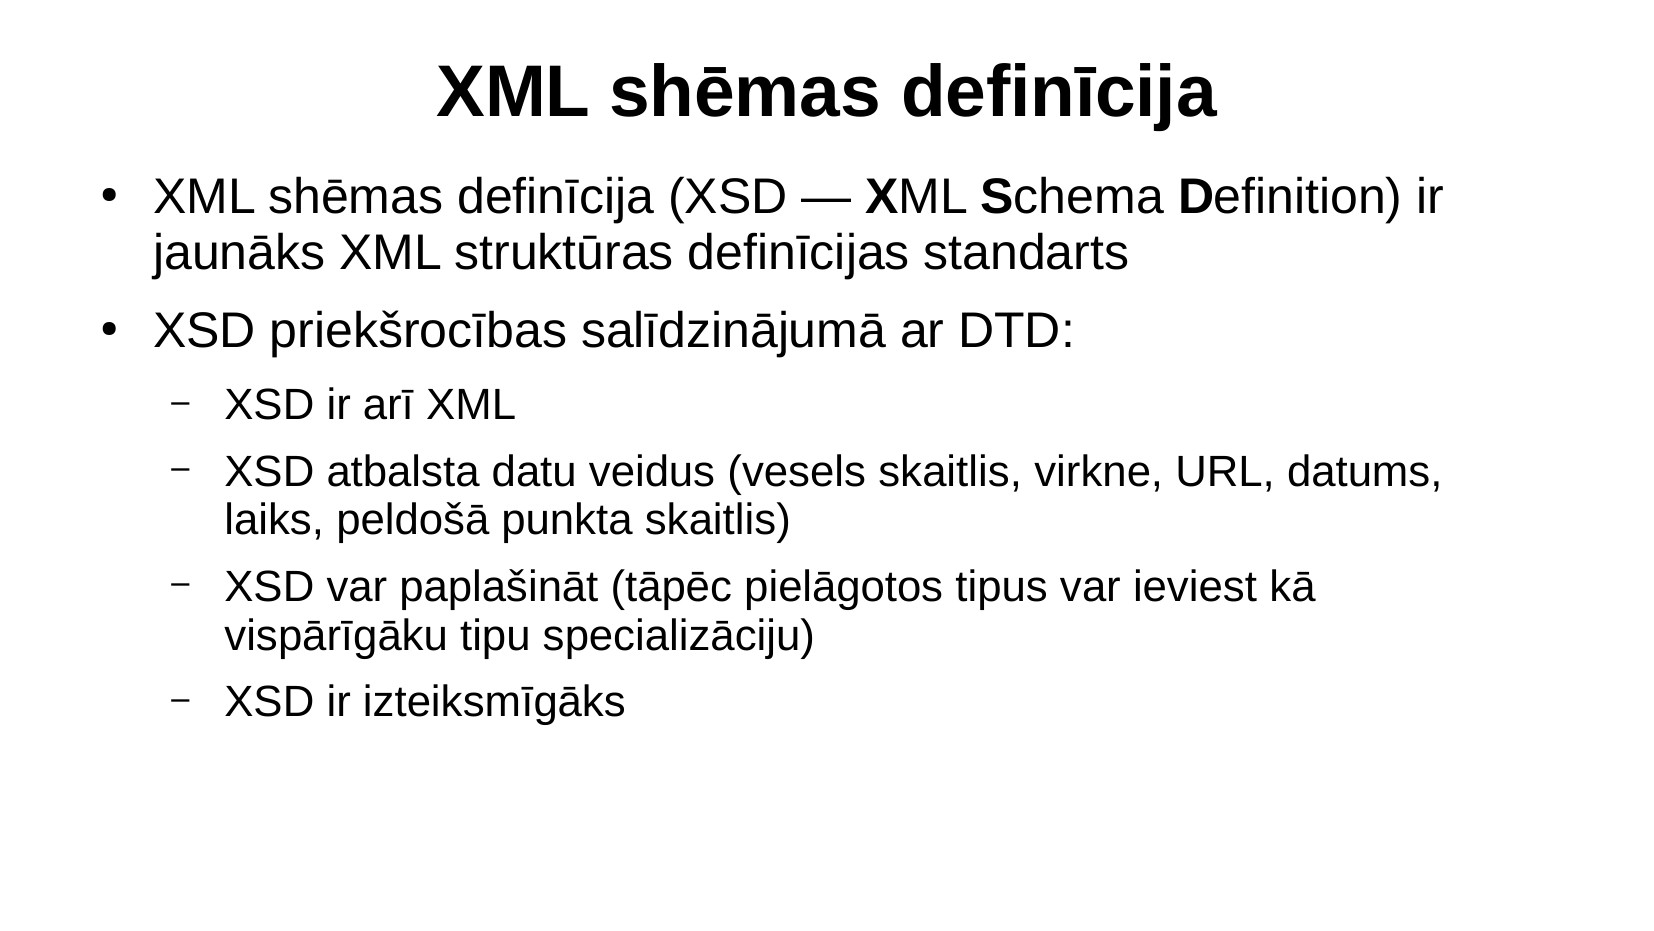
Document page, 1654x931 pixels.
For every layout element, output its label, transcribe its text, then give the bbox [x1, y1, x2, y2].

list XML shēmas definīcija (XSD — XML Schema Definition) ir jaunāks XML struktūras definīcijas standarts XSD priekšrocības salīdzinājumā ar DTD: XSD ir arī XML XSD atbalsta datu veidus (vesels skaitlis, virkne, URL, datums, laiks, peldošā punkta skaitlis) XSD var paplašināt (tāpēc pielāgotos tipus var ieviest kā vispārīgāku tipu specializāciju) XSD ir izteiksmīgāks [82, 168, 1538, 889]
title XML shēmas definīcija [82, 37, 1571, 147]
